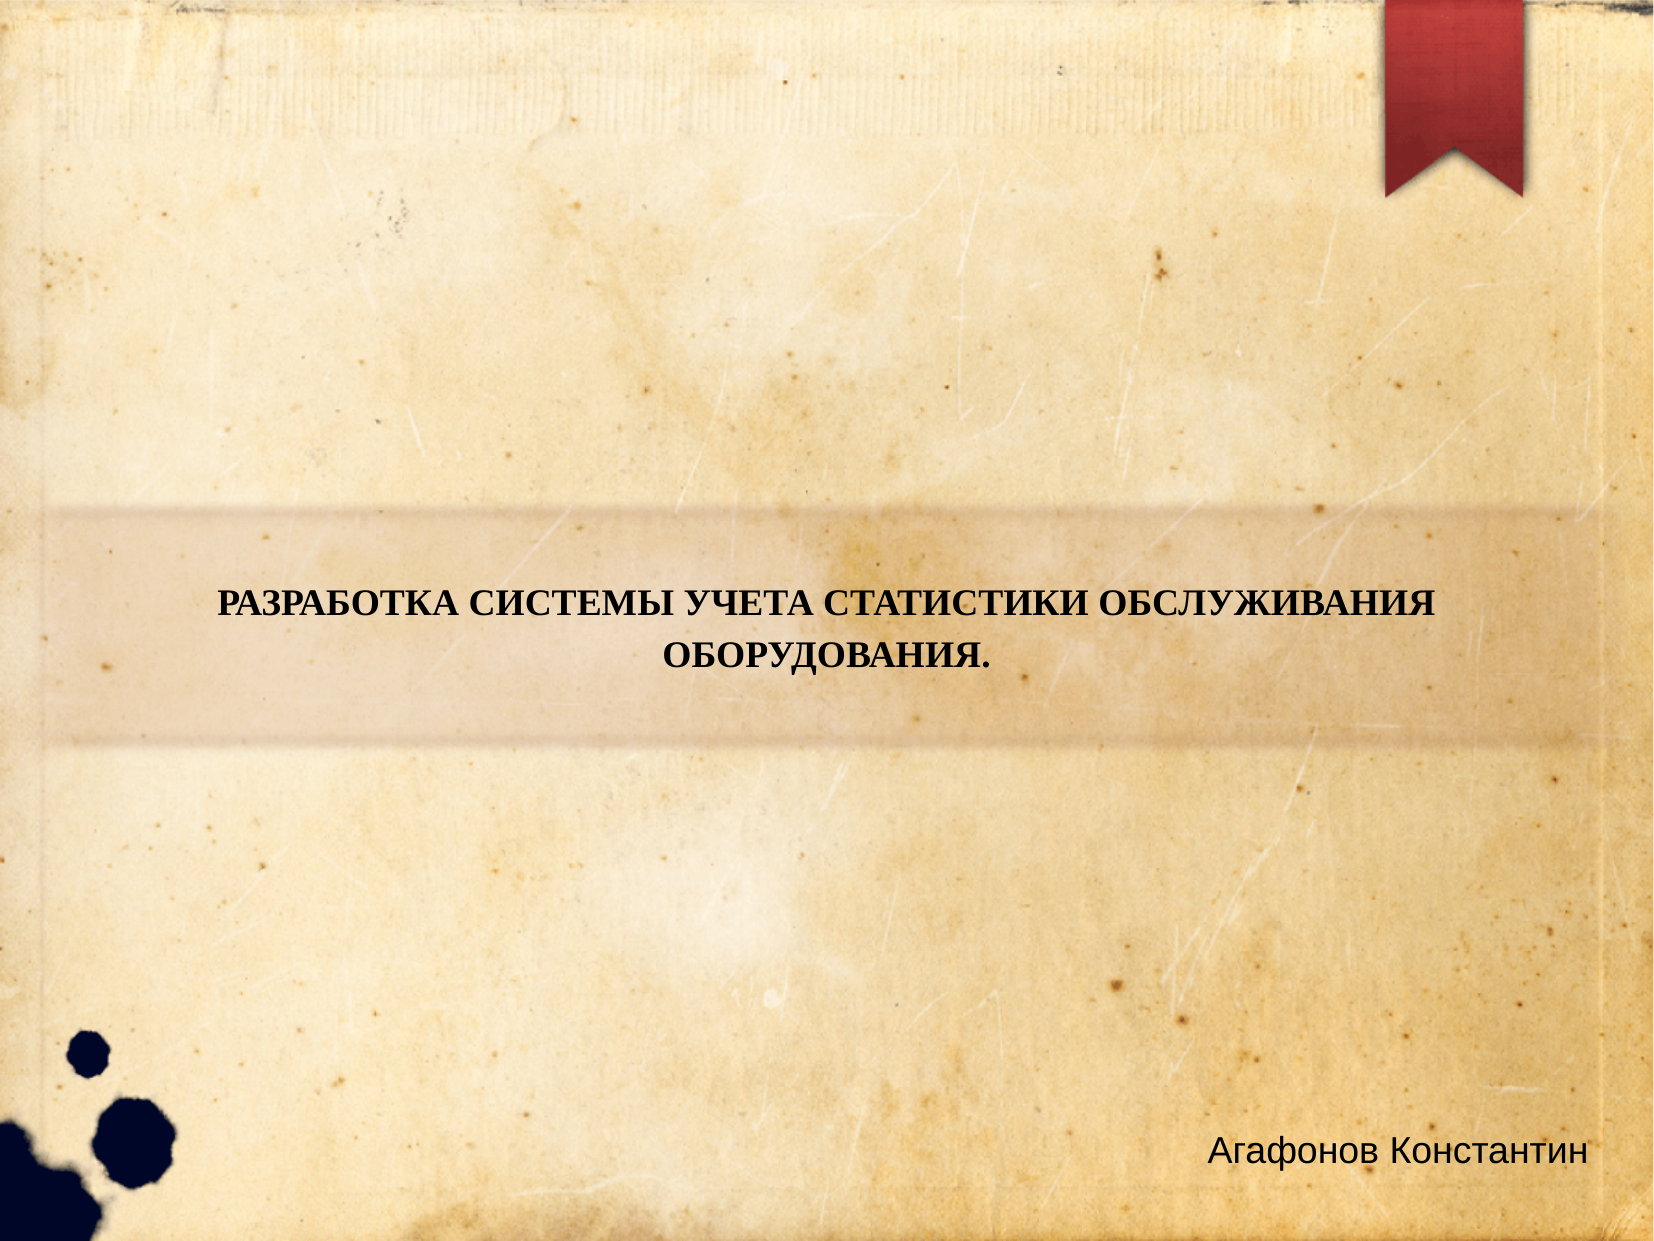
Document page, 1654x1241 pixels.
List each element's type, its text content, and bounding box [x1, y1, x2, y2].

text_box Агафонов Константин [1192, 1122, 1604, 1179]
picture [0, 0, 1654, 1241]
title РАЗРАБОТКА СИСТЕМЫ УЧЕТА СТАТИСТИКИ ОБСЛУЖИВАНИЯ ОБОРУДОВАНИЯ. [82, 519, 1571, 727]
